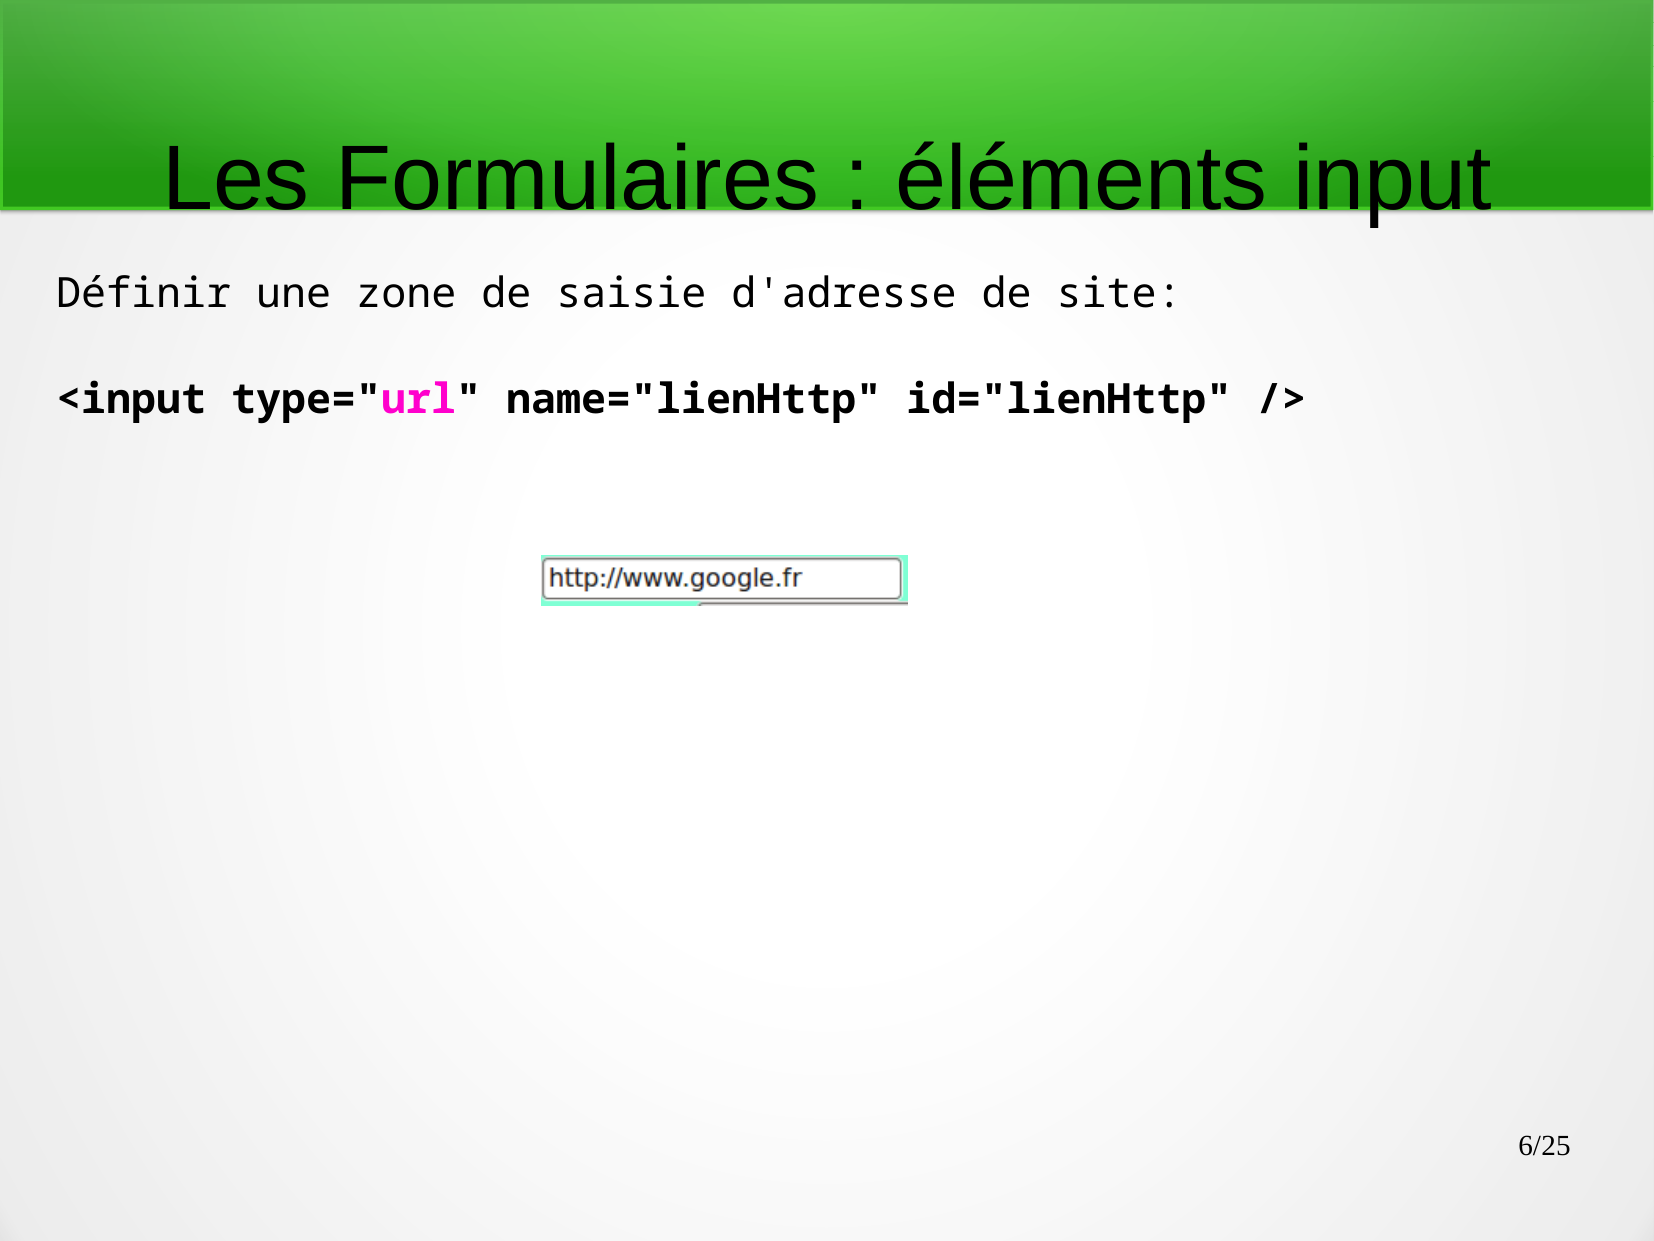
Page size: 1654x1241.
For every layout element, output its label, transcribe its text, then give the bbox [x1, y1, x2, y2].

text_box Définir une zone de saisie d'adresse de site: <input type="url" name="lienHttp" id="lienHttp" /> [55, 265, 1624, 1188]
picture [541, 555, 908, 606]
title Les Formulaires : éléments input [121, 77, 1534, 265]
